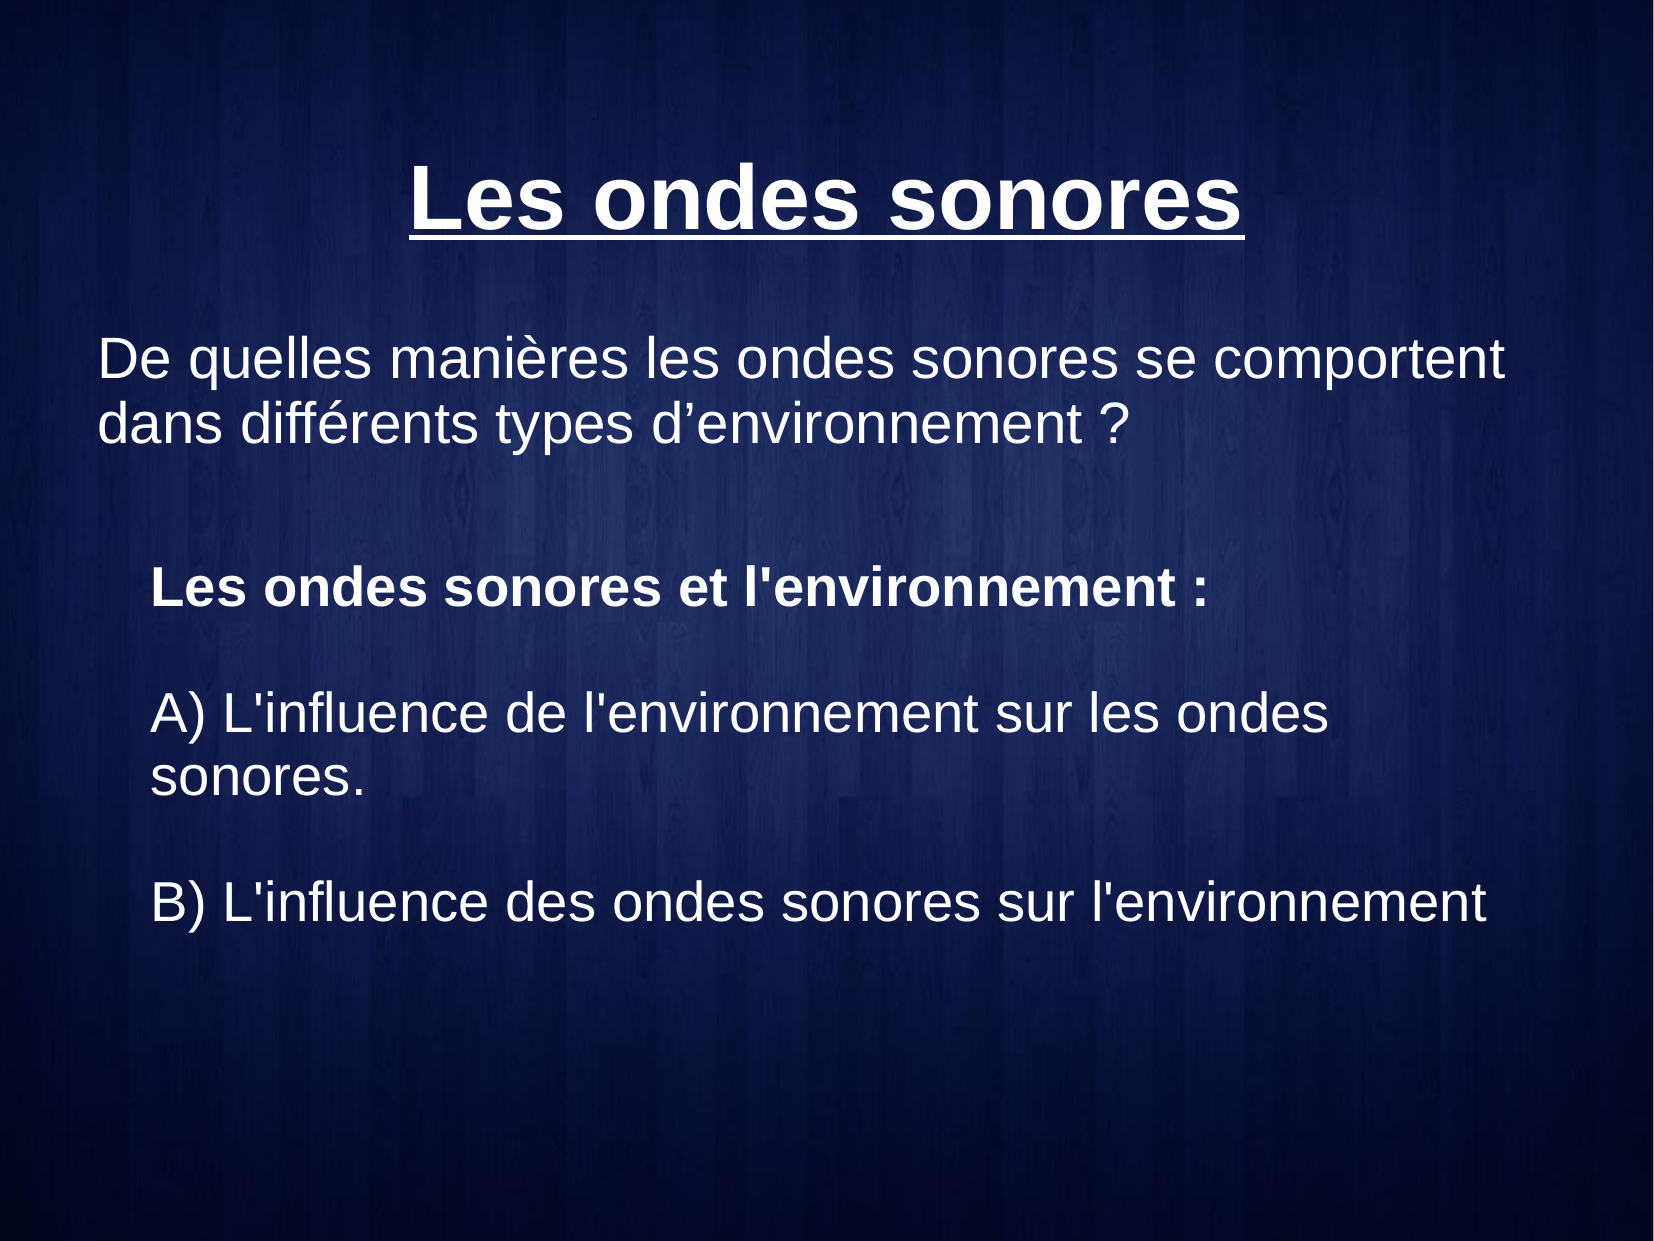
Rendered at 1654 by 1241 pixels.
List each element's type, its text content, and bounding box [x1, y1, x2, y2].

text_box Les ondes sonores et l'environnement : A) L'influence de l'environnement sur les ondes sonores. B) L'influence des ondes sonores sur l'environnement [135, 548, 1554, 1087]
picture [0, 0, 1654, 1241]
text_box De quelles manières les ondes sonores se comportent dans différents types d’environnement ? [82, 318, 1548, 481]
title Les ondes sonores [82, 94, 1571, 302]
